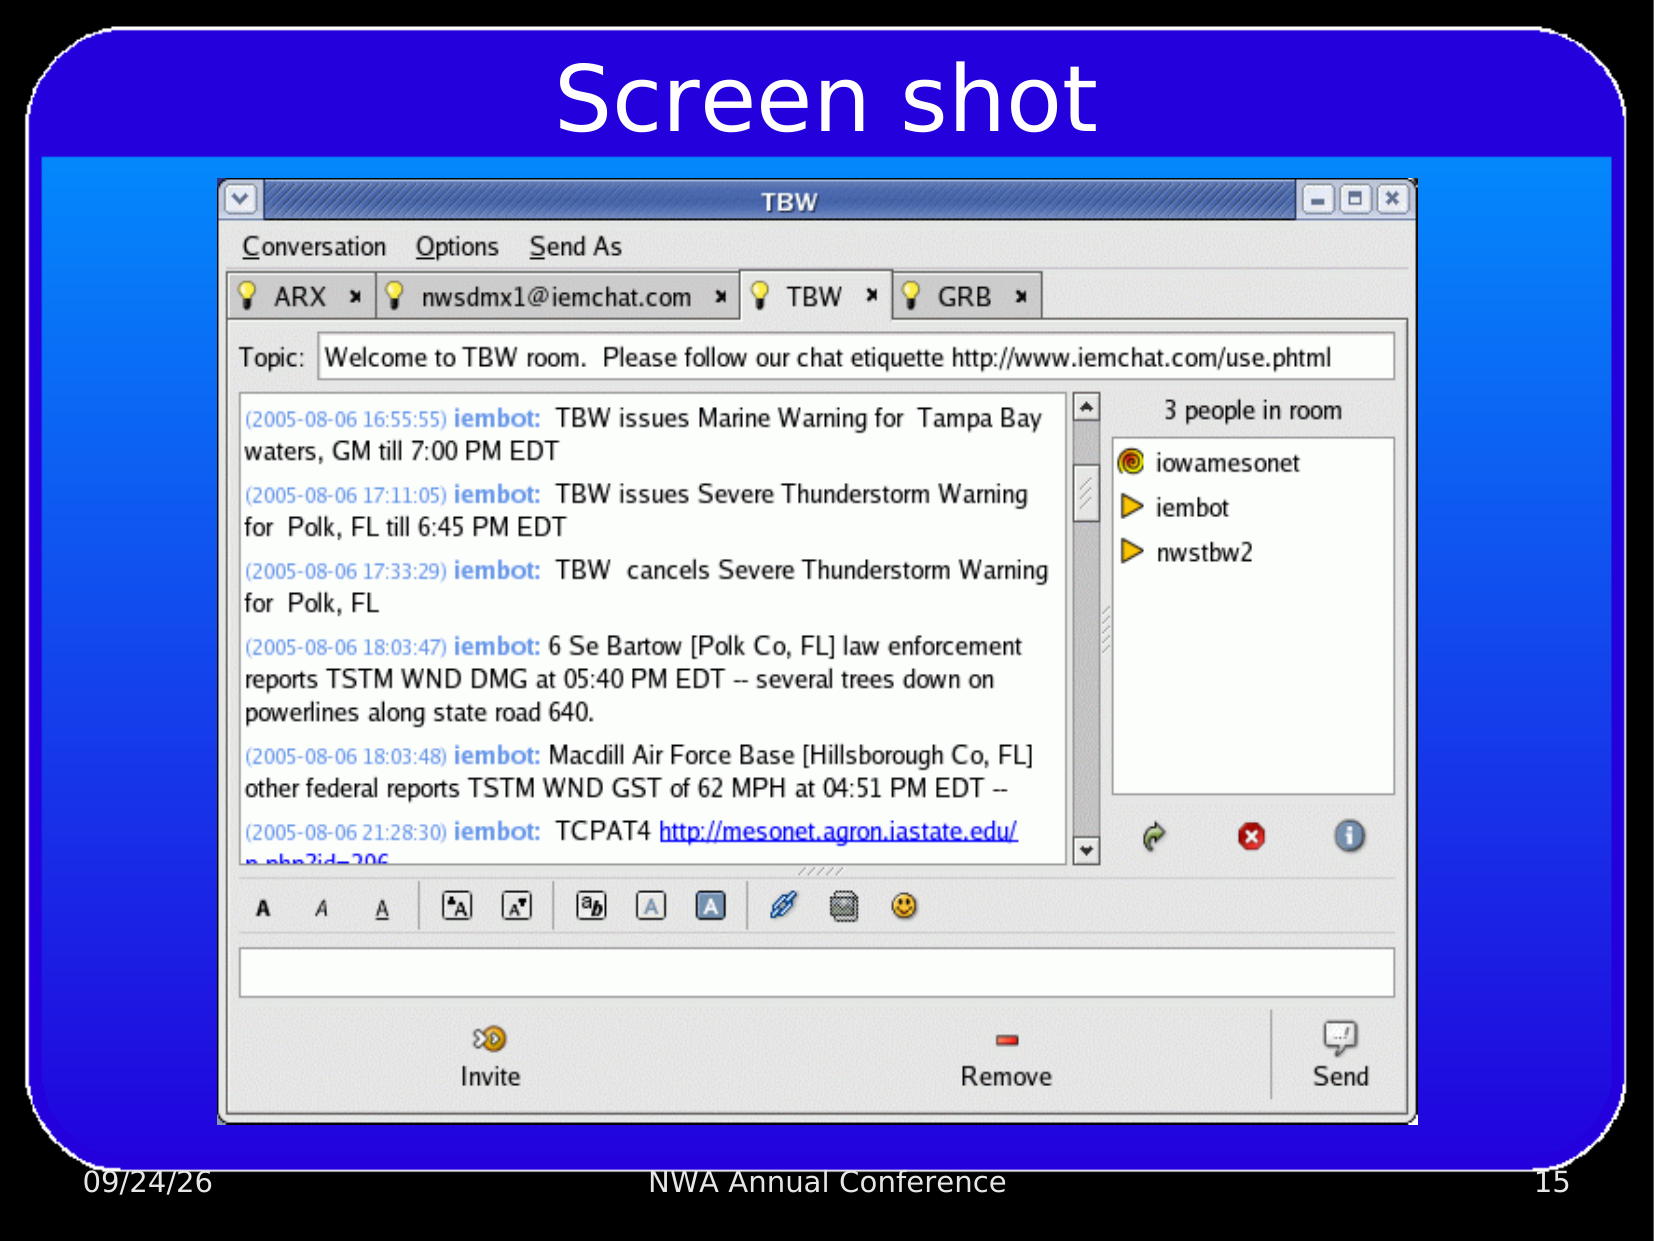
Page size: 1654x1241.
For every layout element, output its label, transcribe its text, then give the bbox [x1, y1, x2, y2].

picture [0, 0, 1654, 1241]
title Screen shot [82, 46, 1571, 154]
